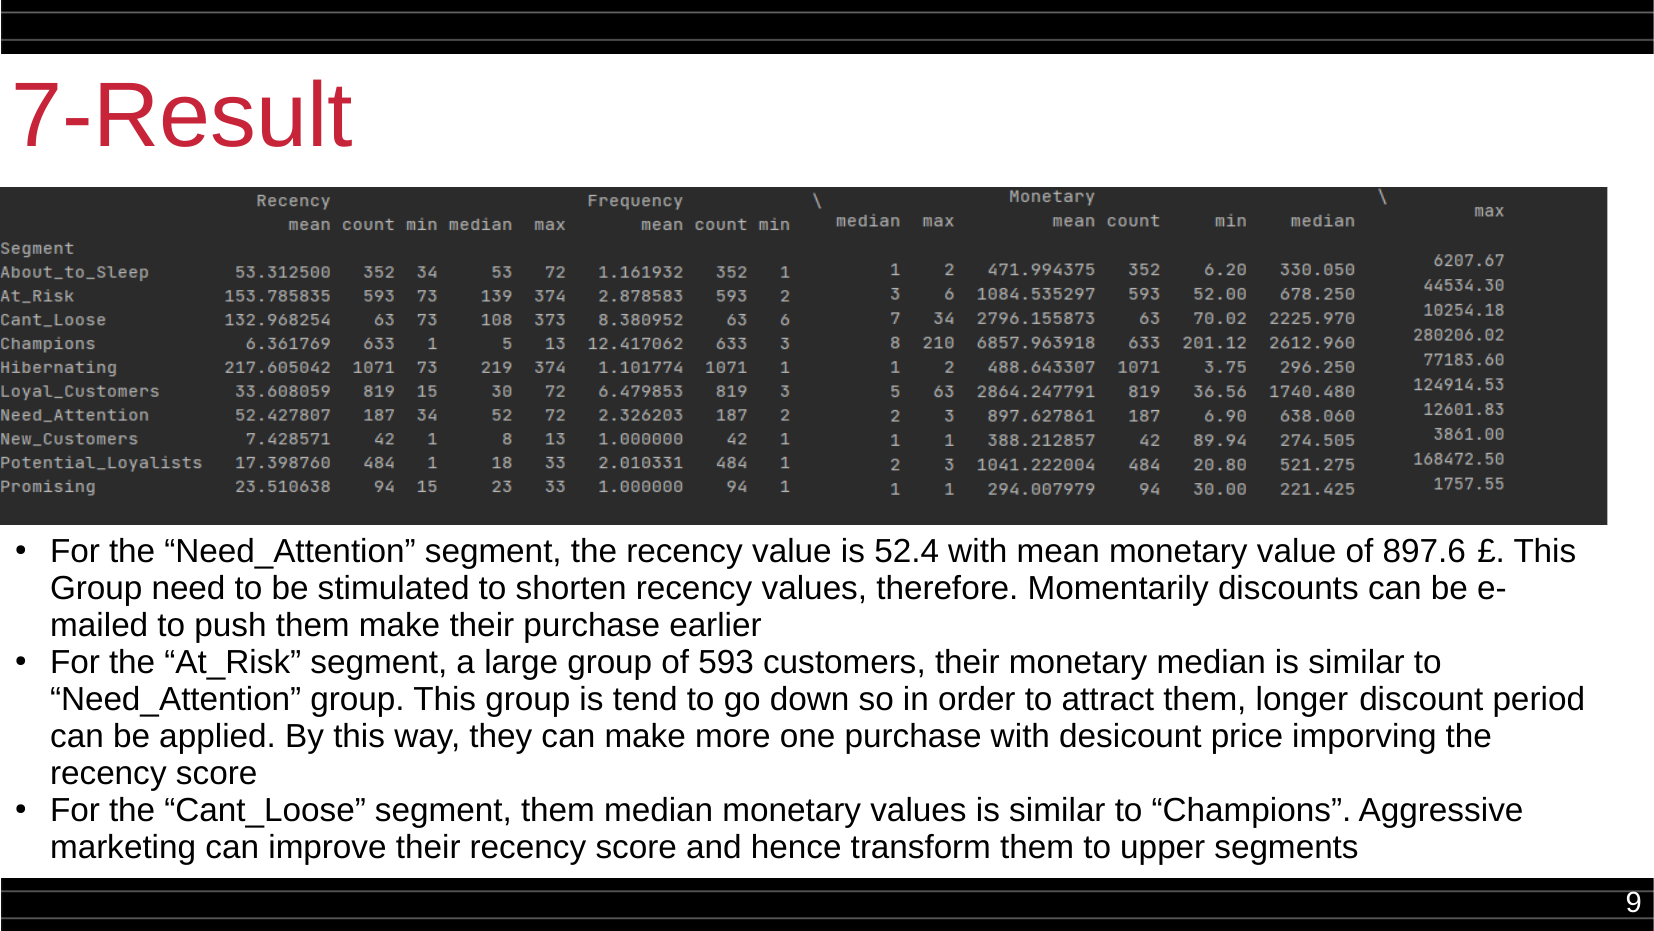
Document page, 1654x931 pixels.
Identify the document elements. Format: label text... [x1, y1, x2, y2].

title 7-Result [11, 37, 1501, 193]
picture [0, 187, 1608, 525]
picture [1, 0, 1654, 54]
picture [1, 878, 1654, 931]
text_box For the “Need_Attention” segment, the recency value is 52.4 with mean monetary value of 897.6 £. This Group need to be stimulated to shorten recency values, therefore. Momentarily discounts can be e-mailed to push them make their purchase earlier For the “At_Risk” segment, a large group of 593 customers, their monetary median is similar to “Need_Attention” group. This group is tend to go down so in order to attract them, longer discount period can be applied. By this way, they can make more one purchase with desicount price imporving the recency score For the “Cant_Loose” segment, them median monetary values is similar to “Champions”. Aggressive marketing can improve their recency score and hence transform them to upper segments [0, 525, 1613, 874]
